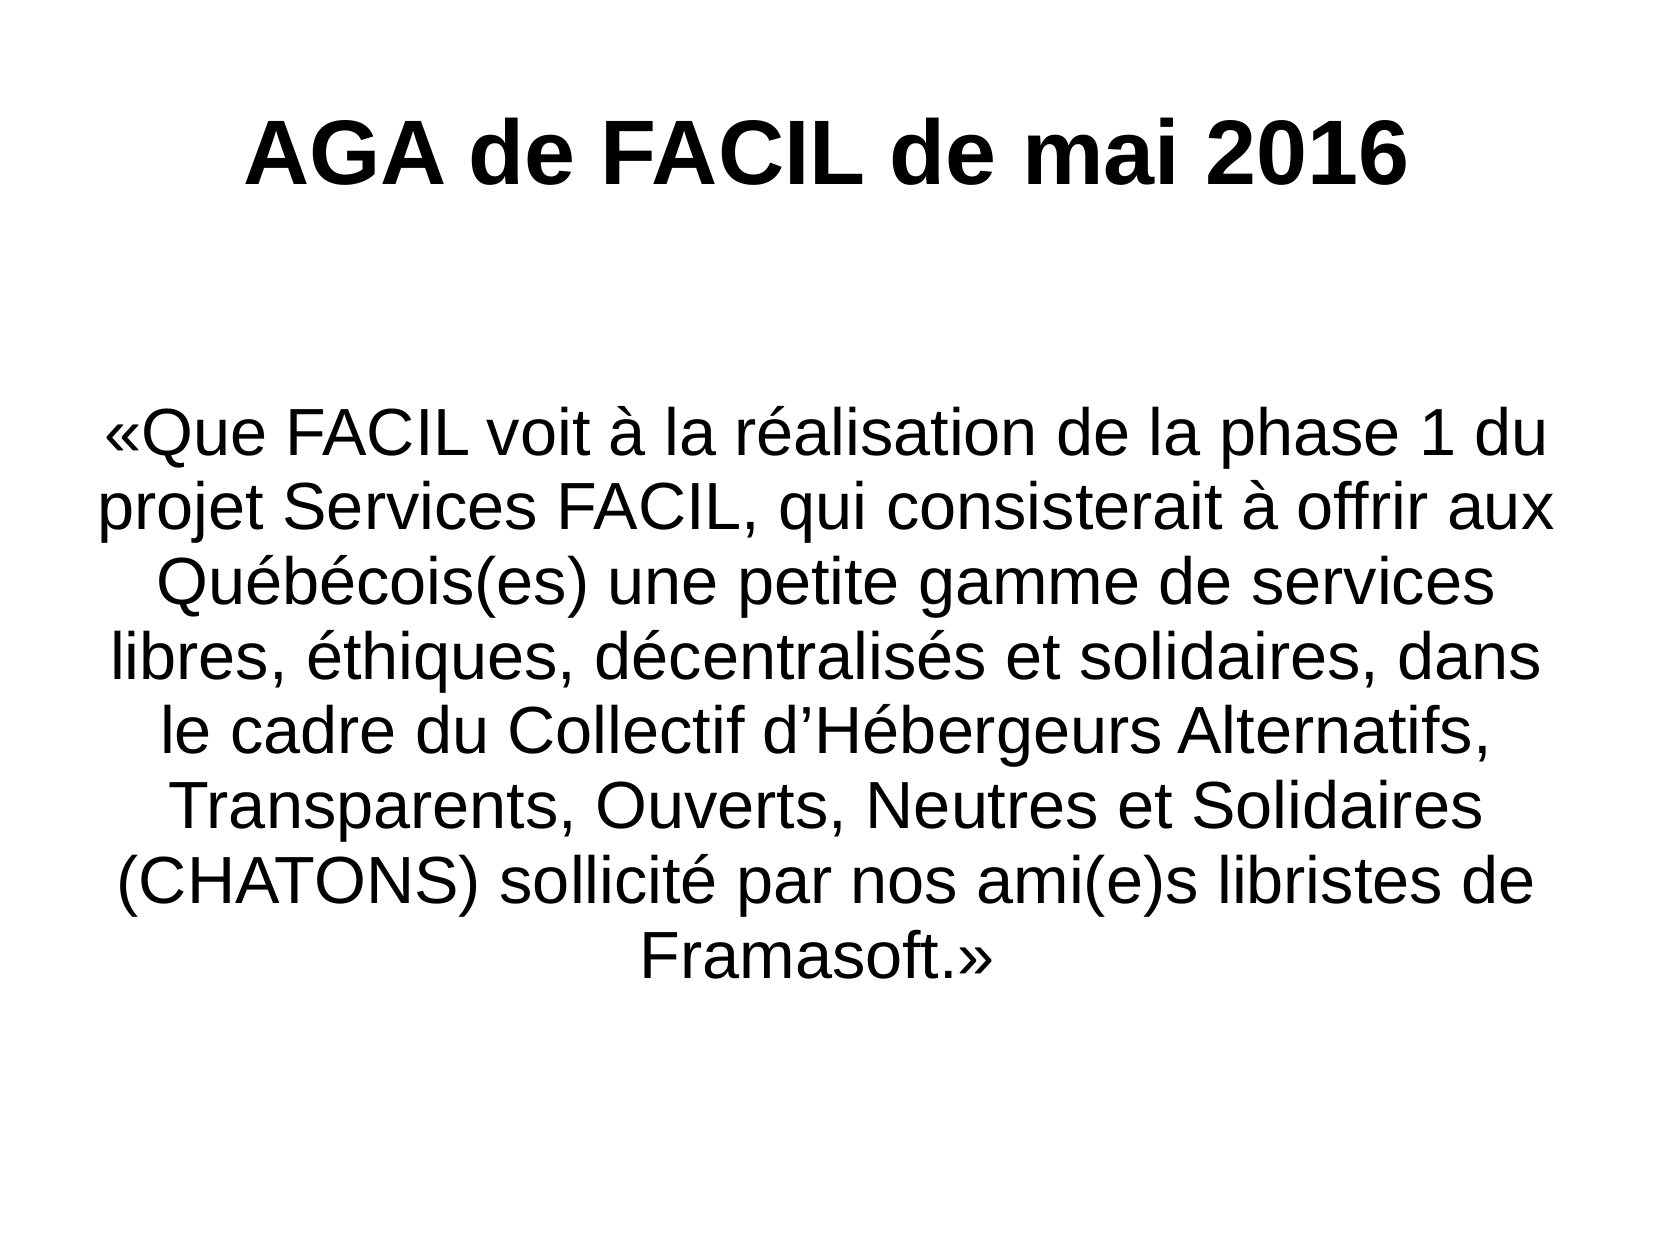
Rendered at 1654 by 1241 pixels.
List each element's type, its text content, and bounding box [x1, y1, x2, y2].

title AGA de FACIL de mai 2016 [82, 49, 1571, 257]
list «Que FACIL voit à la réalisation de la phase 1 du projet Services FACIL, qui consisterait à offrir aux Québécois(es) une petite gamme de services libres, éthiques, décentralisés et solidaires, dans le cadre du Collectif d’Hébergeurs Alternatifs, Transparents, Ouverts, Neutres et Solidaires (CHATONS) sollicité par nos ami(e)s libristes de Framasoft.» [82, 290, 1571, 1010]
